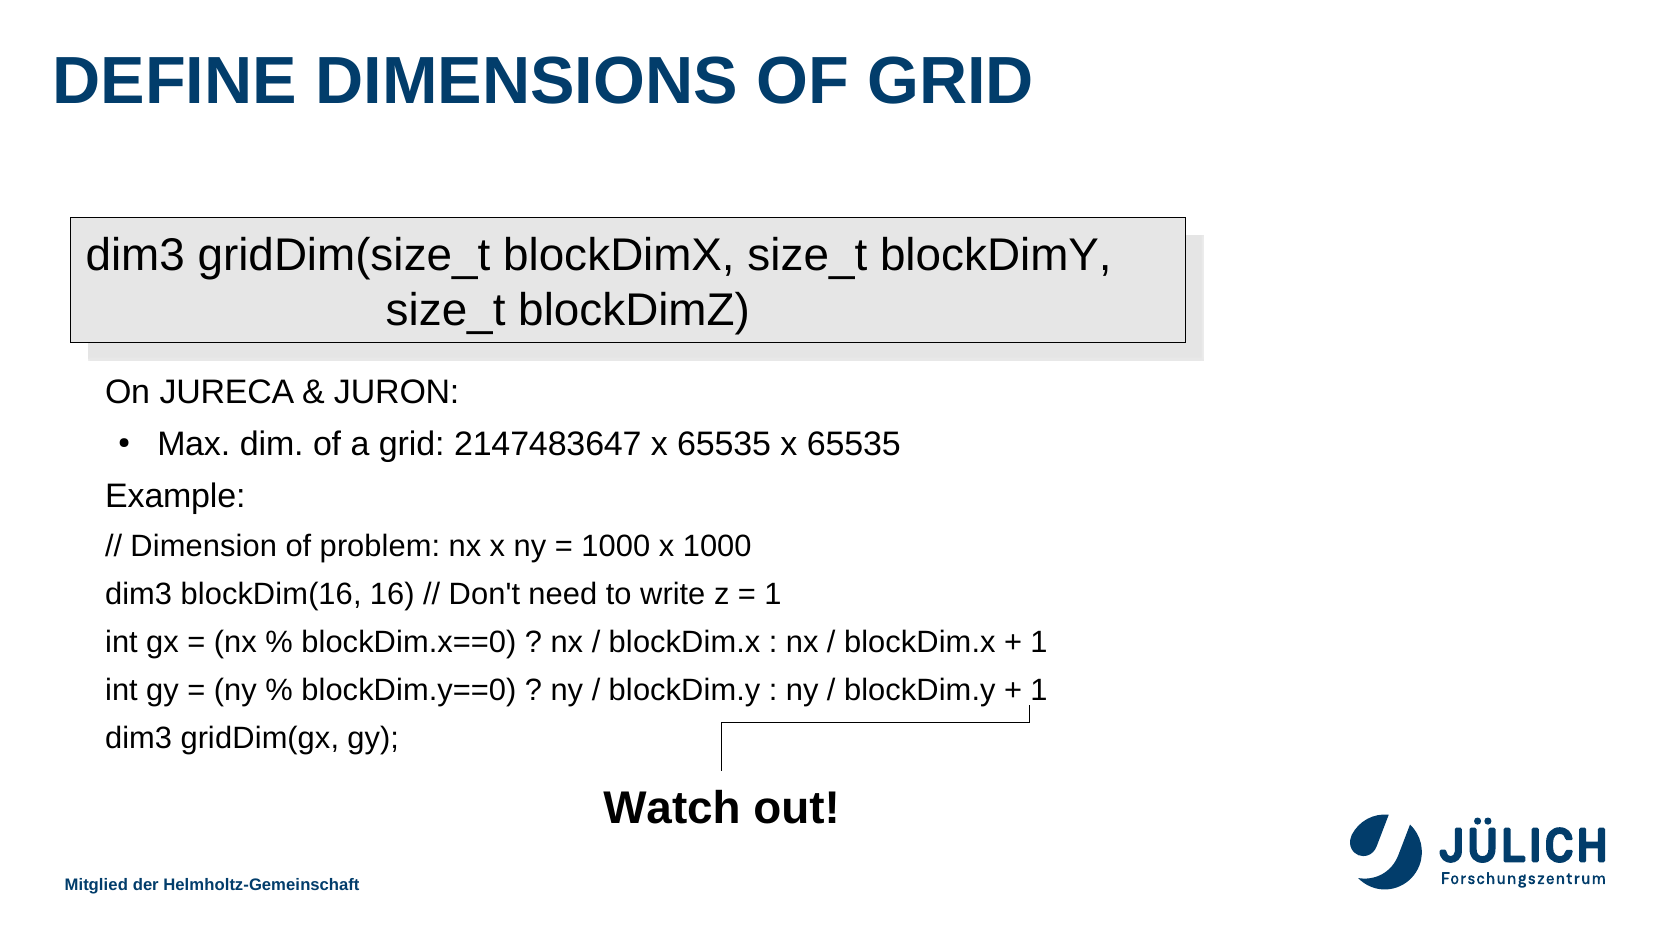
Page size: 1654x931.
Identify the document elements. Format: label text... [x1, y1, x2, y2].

text_box Watch out! [588, 770, 856, 841]
list On JURECA & JURON: Max. dim. of a grid: 2147483647 x 65535 x 65535 Example: // Dimension of problem: nx x ny = 1000 x 1000 dim3 blockDim(16, 16) // Don't need to write z = 1 int gx = (nx % blockDim.x==0) ? nx / blockDim.x : nx / blockDim.x + 1 int gy = (ny % blockDim.y==0) ? ny / blockDim.y : ny / blockDim.y + 1 dim3 gridDim(gx, gy); [52, 217, 1606, 757]
title Define dimensions of grid [52, 43, 1606, 194]
text_box dim3 gridDim(size_t blockDimX, size_t blockDimY, size_t blockDimZ) [70, 217, 1186, 343]
